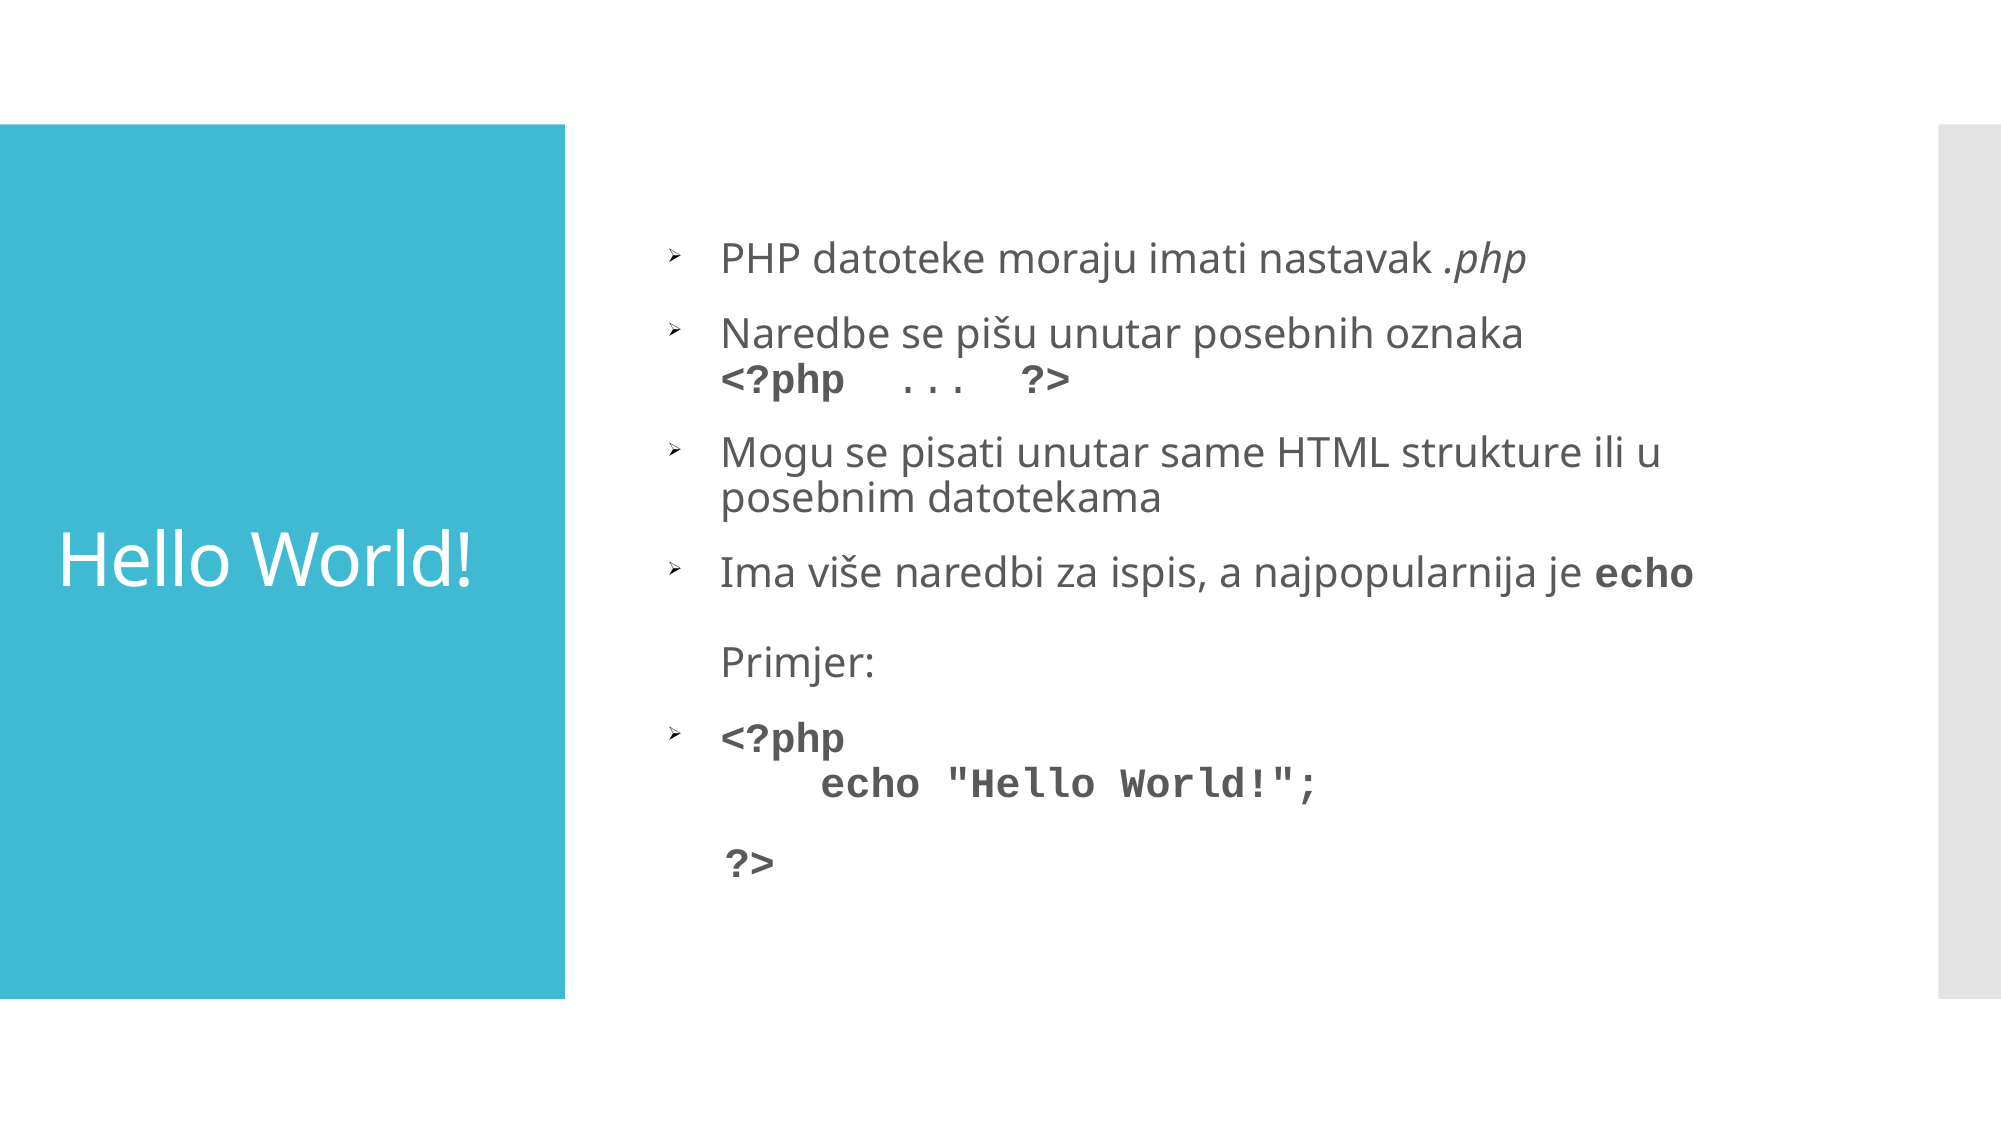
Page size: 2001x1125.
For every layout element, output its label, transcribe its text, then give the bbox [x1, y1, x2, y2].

title Hello World! [41, 184, 525, 940]
list PHP datoteke moraju imati nastavak .php Naredbe se pišu unutar posebnih oznaka <?php ... ?> Mogu se pisati unutar same HTML strukture ili u posebnim datotekama Ima više naredbi za ispis, a najpopularnija je echo Primjer: <?php echo "Hello World!"; ?> [634, 141, 1835, 982]
